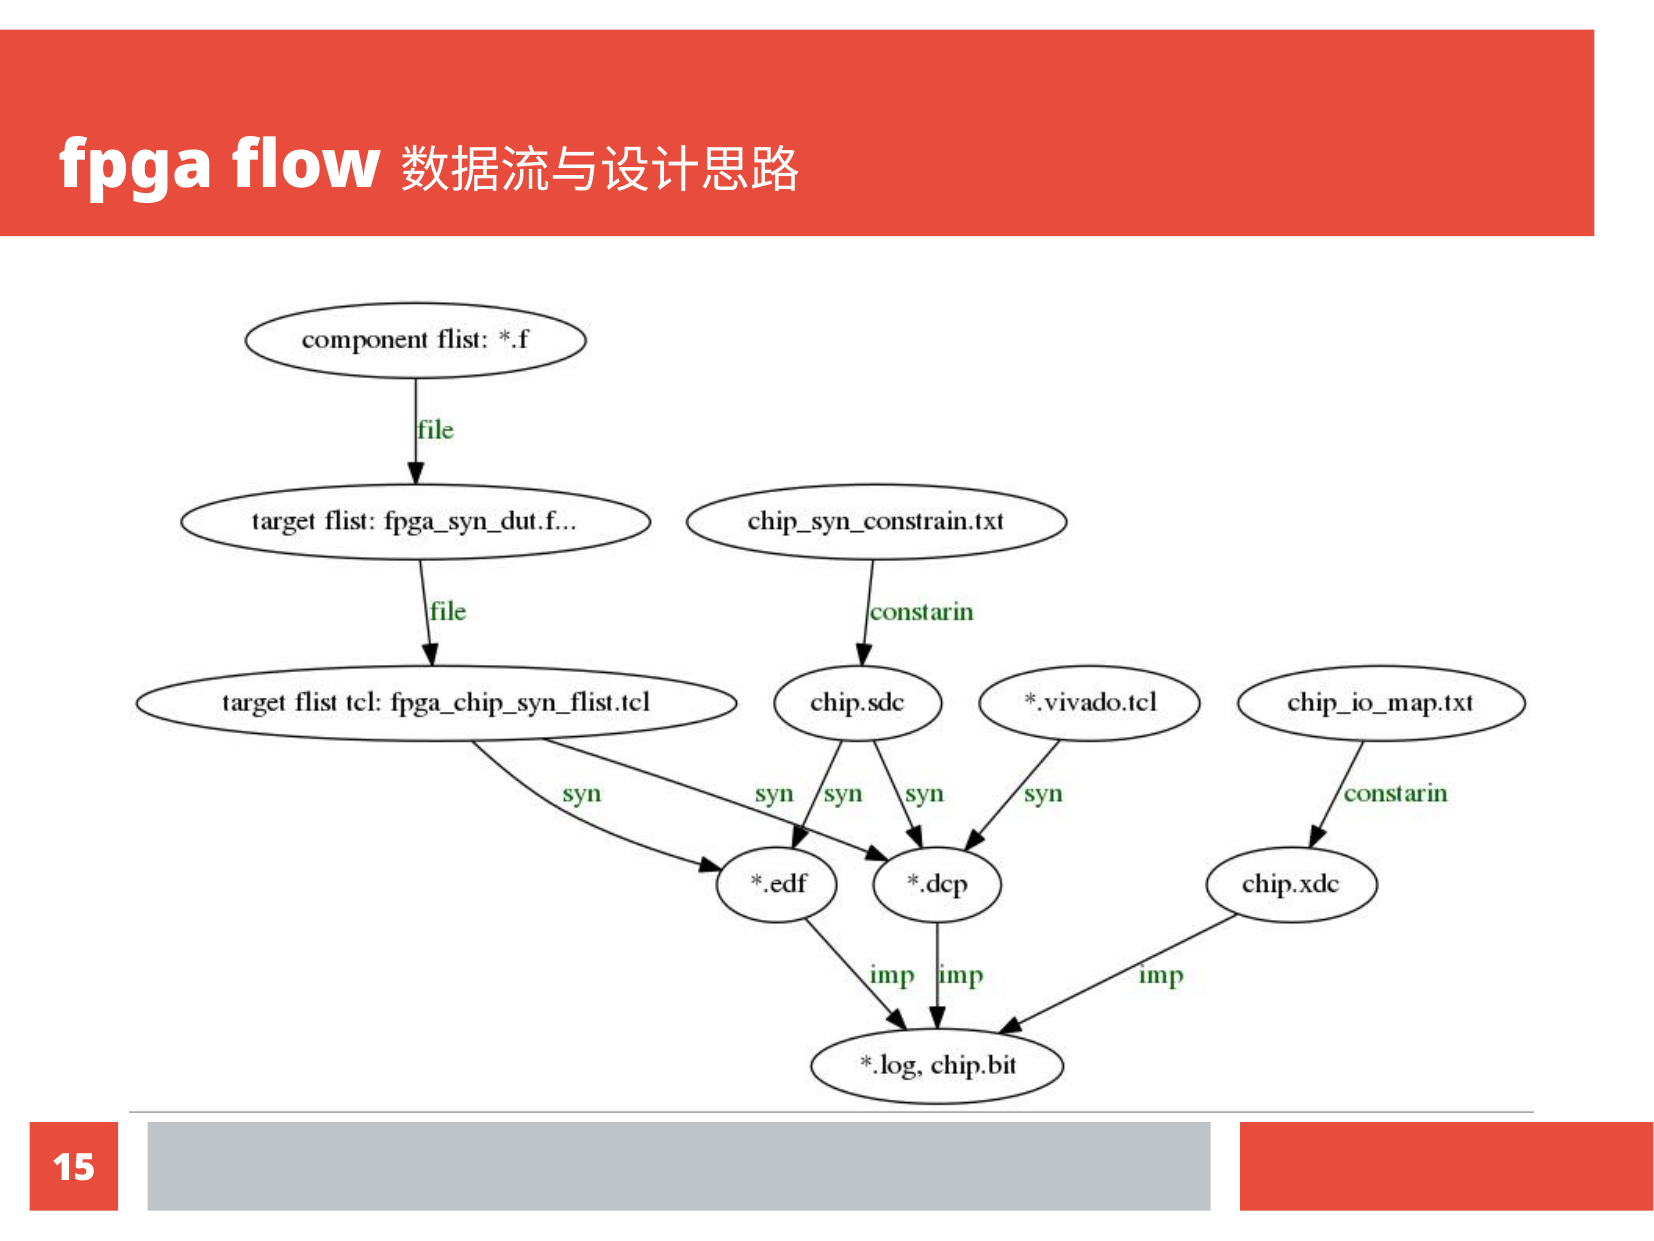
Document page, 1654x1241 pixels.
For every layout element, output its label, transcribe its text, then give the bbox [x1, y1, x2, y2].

picture [129, 295, 1534, 1113]
title fpga flow数据流与设计思路 [59, 59, 1595, 207]
